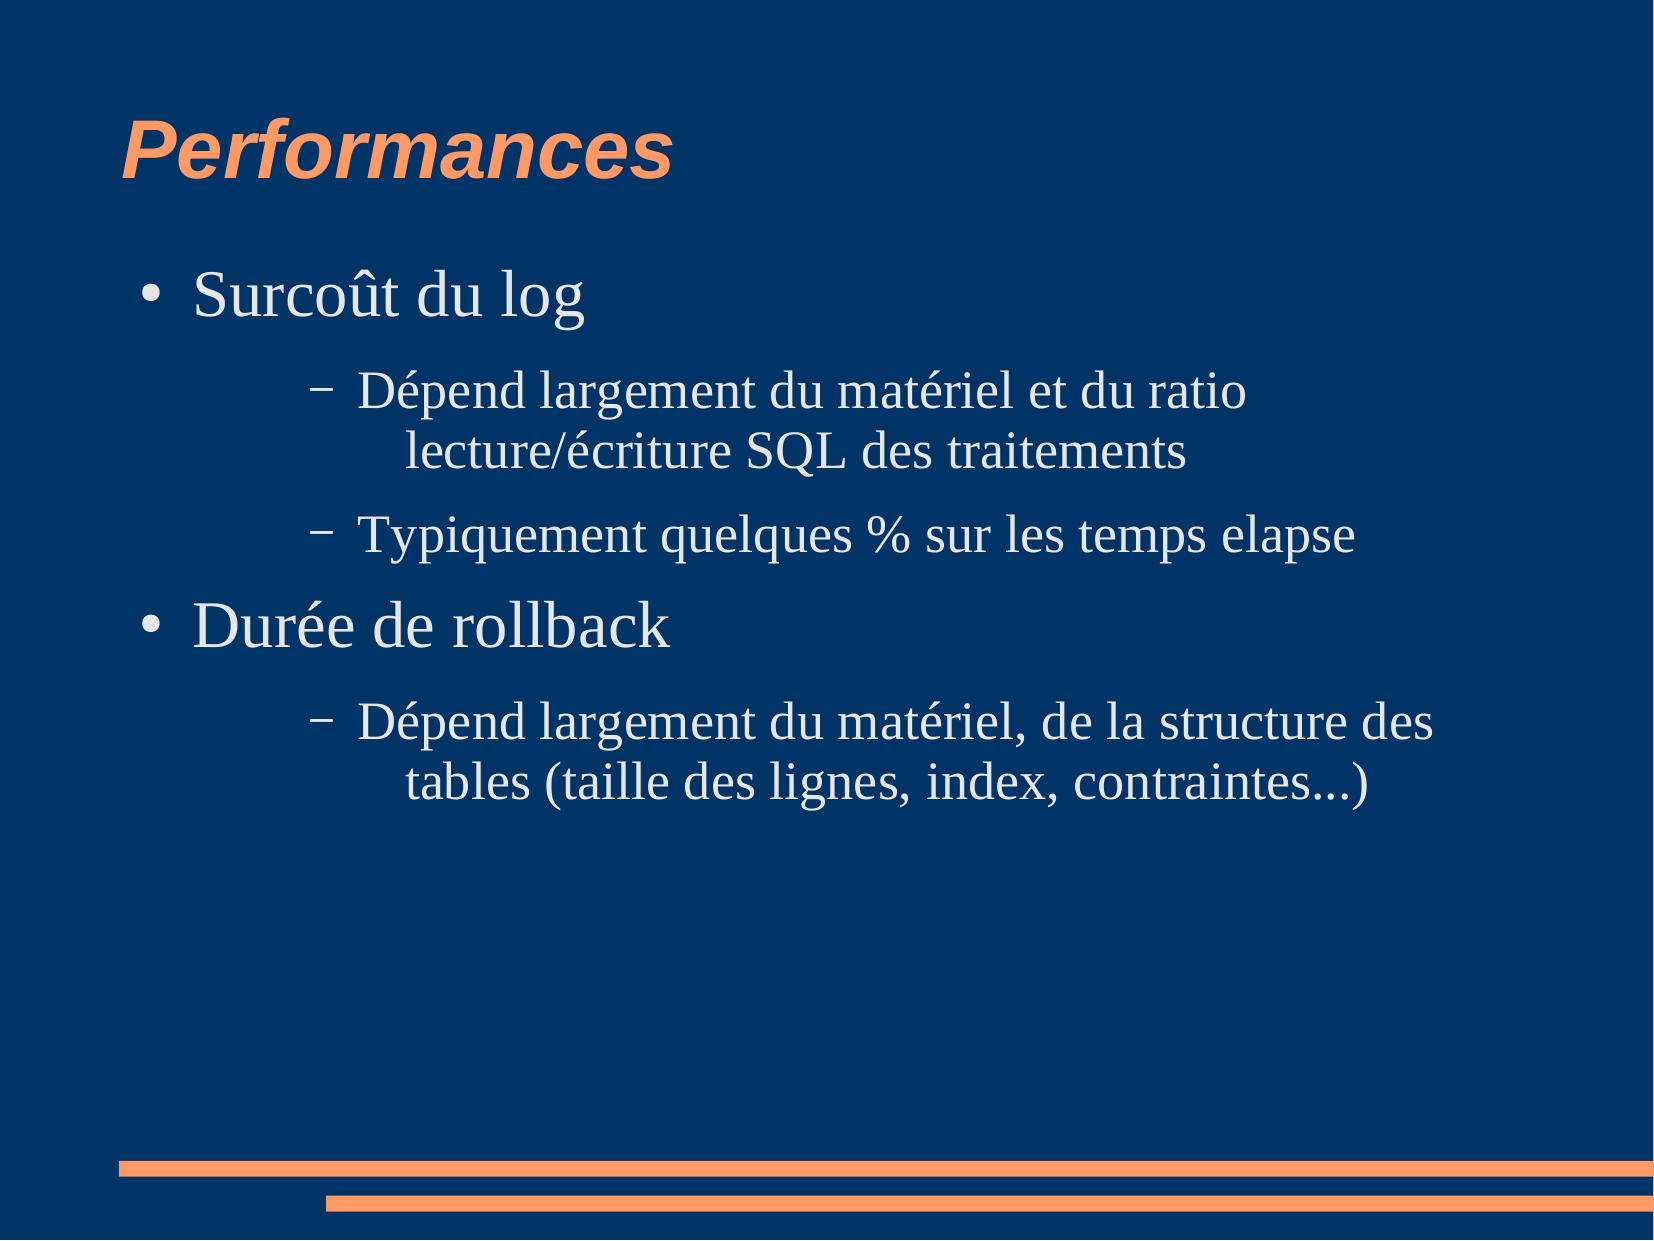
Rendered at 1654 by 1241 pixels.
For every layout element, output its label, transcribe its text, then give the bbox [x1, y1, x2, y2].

list Surcoût du log Dépend largement du matériel et du ratio lecture/écriture SQL des traitements Typiquement quelques % sur les temps elapse Durée de rollback Dépend largement du matériel, de la structure des tables (taille des lignes, index, contraintes...) [121, 257, 1561, 1053]
title Performances [121, 53, 1534, 246]
